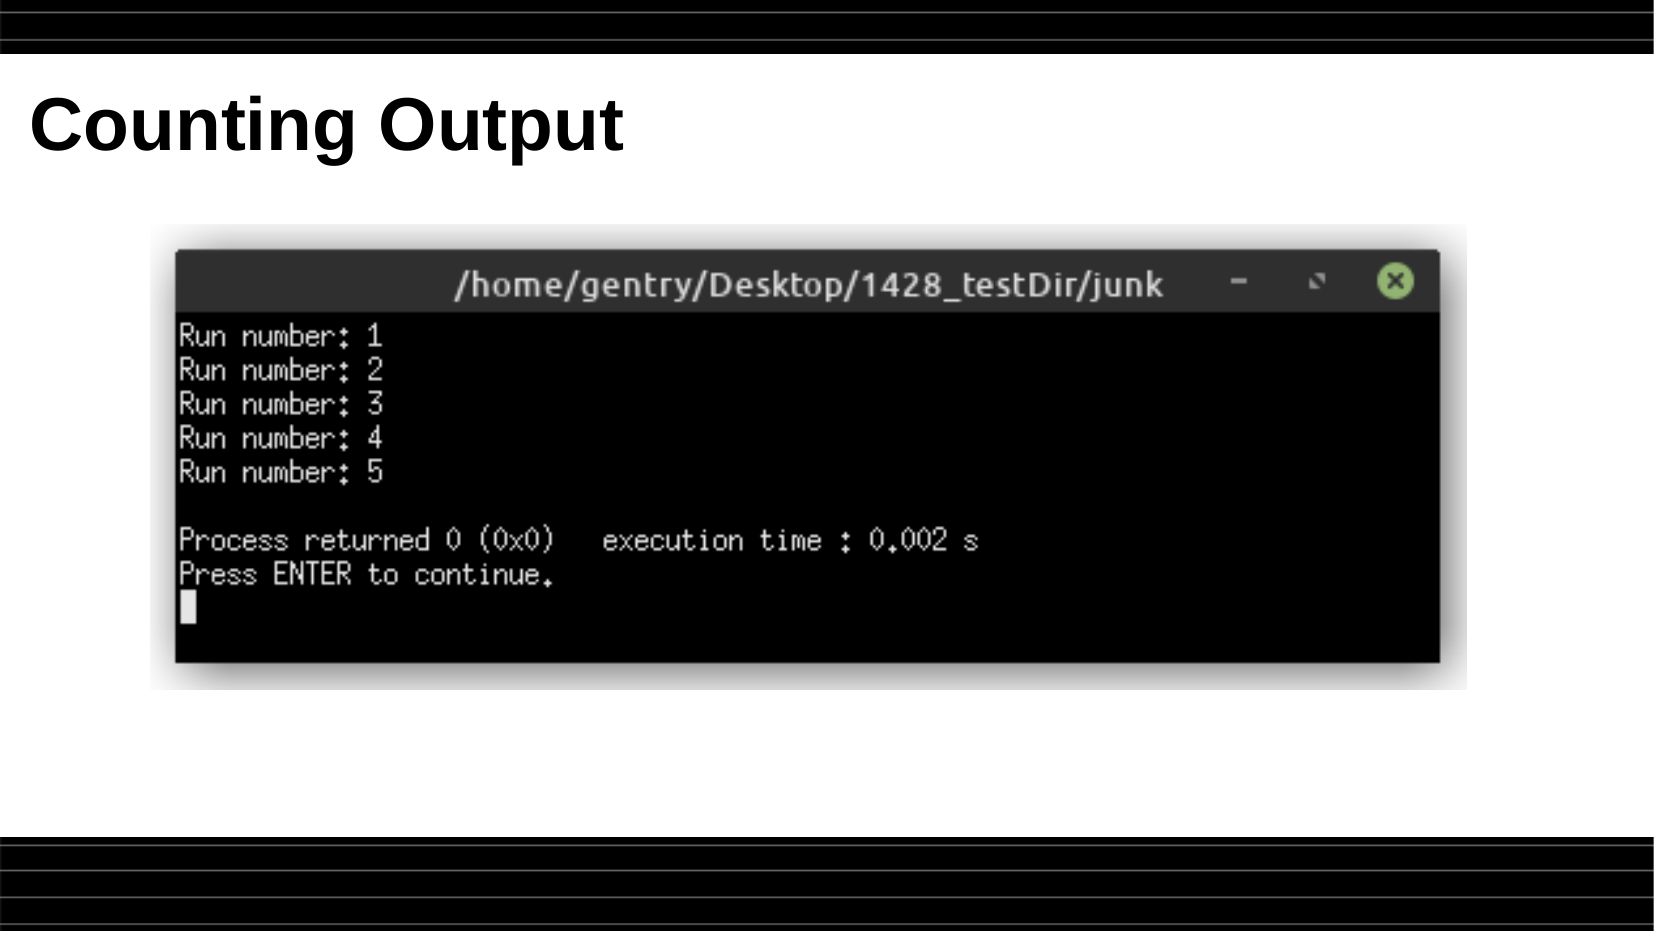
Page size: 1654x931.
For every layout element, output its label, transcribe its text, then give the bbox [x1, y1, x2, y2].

picture [0, 837, 1654, 931]
text_box Counting Output [15, 75, 1546, 174]
picture [0, 0, 1654, 54]
picture [150, 224, 1467, 691]
